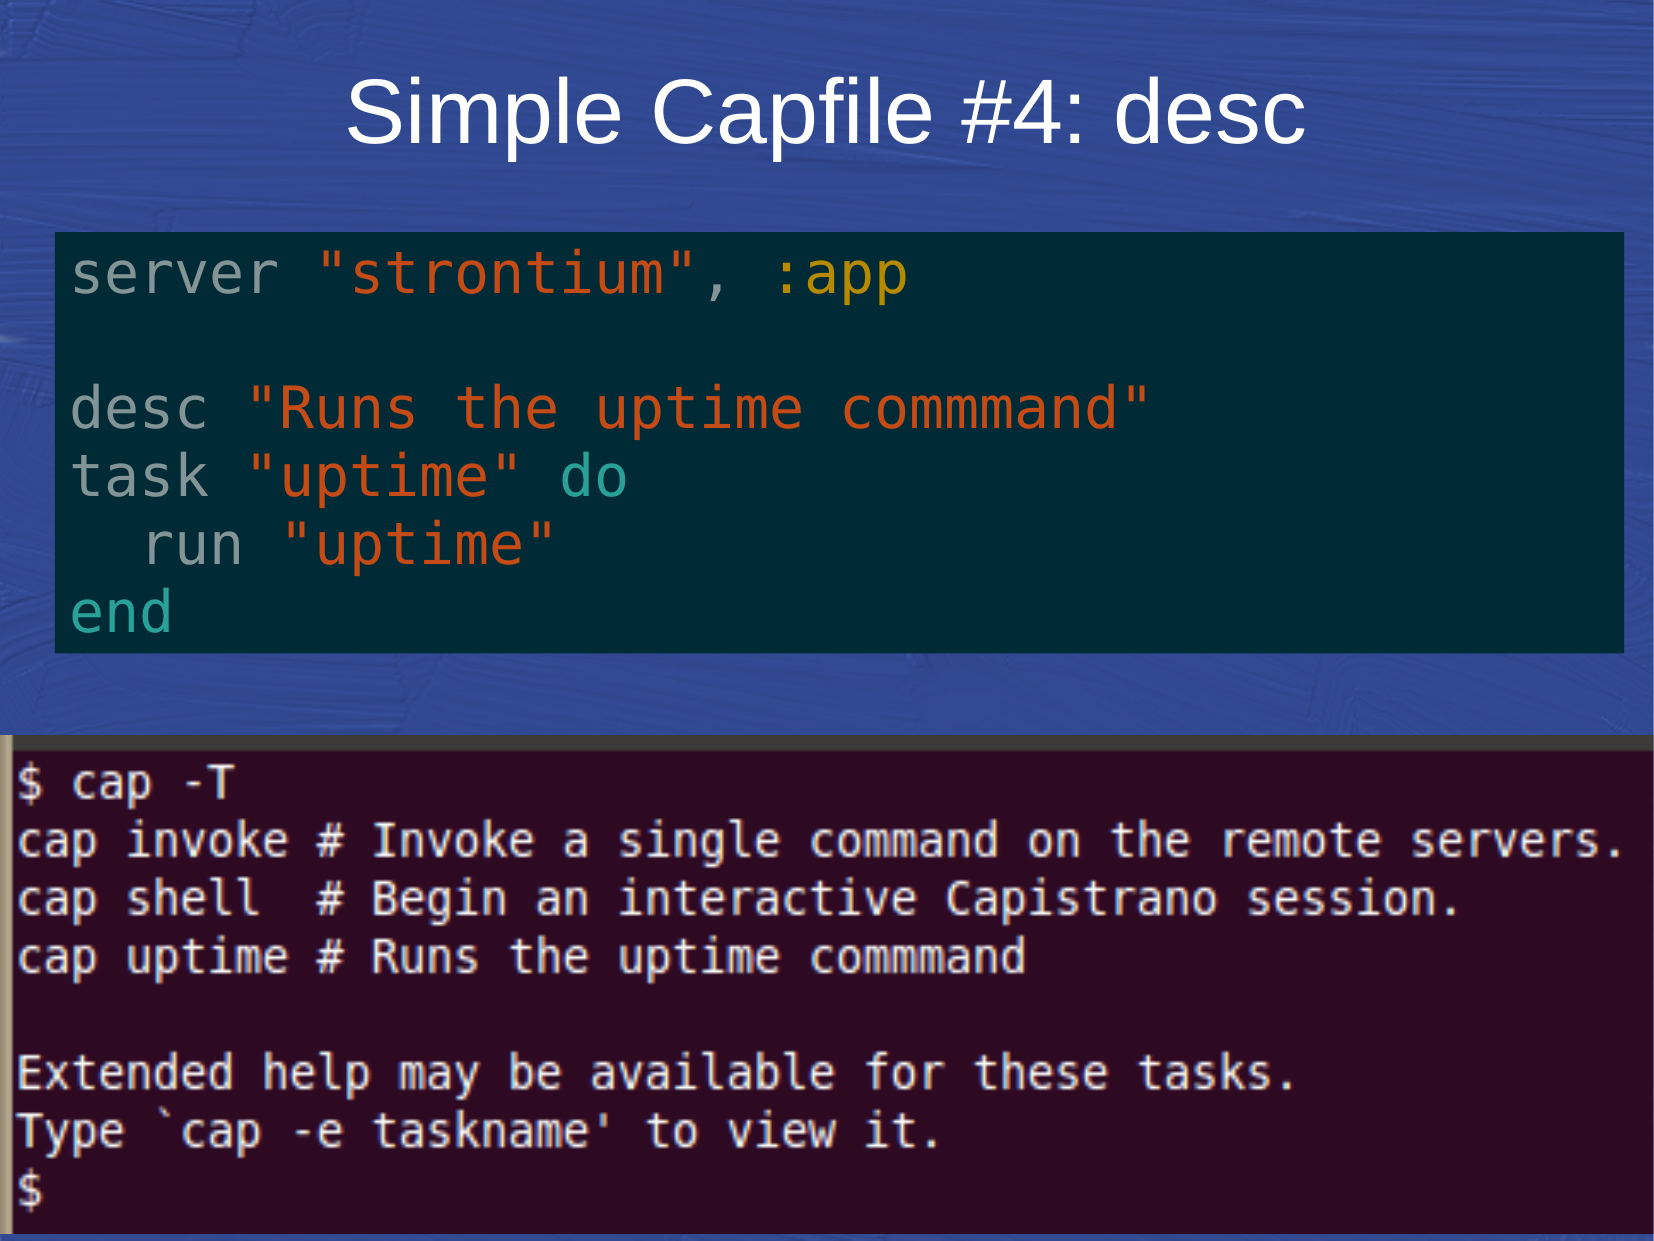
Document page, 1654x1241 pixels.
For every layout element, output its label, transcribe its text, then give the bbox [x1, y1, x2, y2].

title Simple Capfile #4: desc [82, 15, 1571, 208]
text_box server "strontium", :app desc "Runs the uptime commmand" task "uptime" do run "uptime" end [54, 232, 1625, 654]
picture [0, 0, 1654, 1241]
